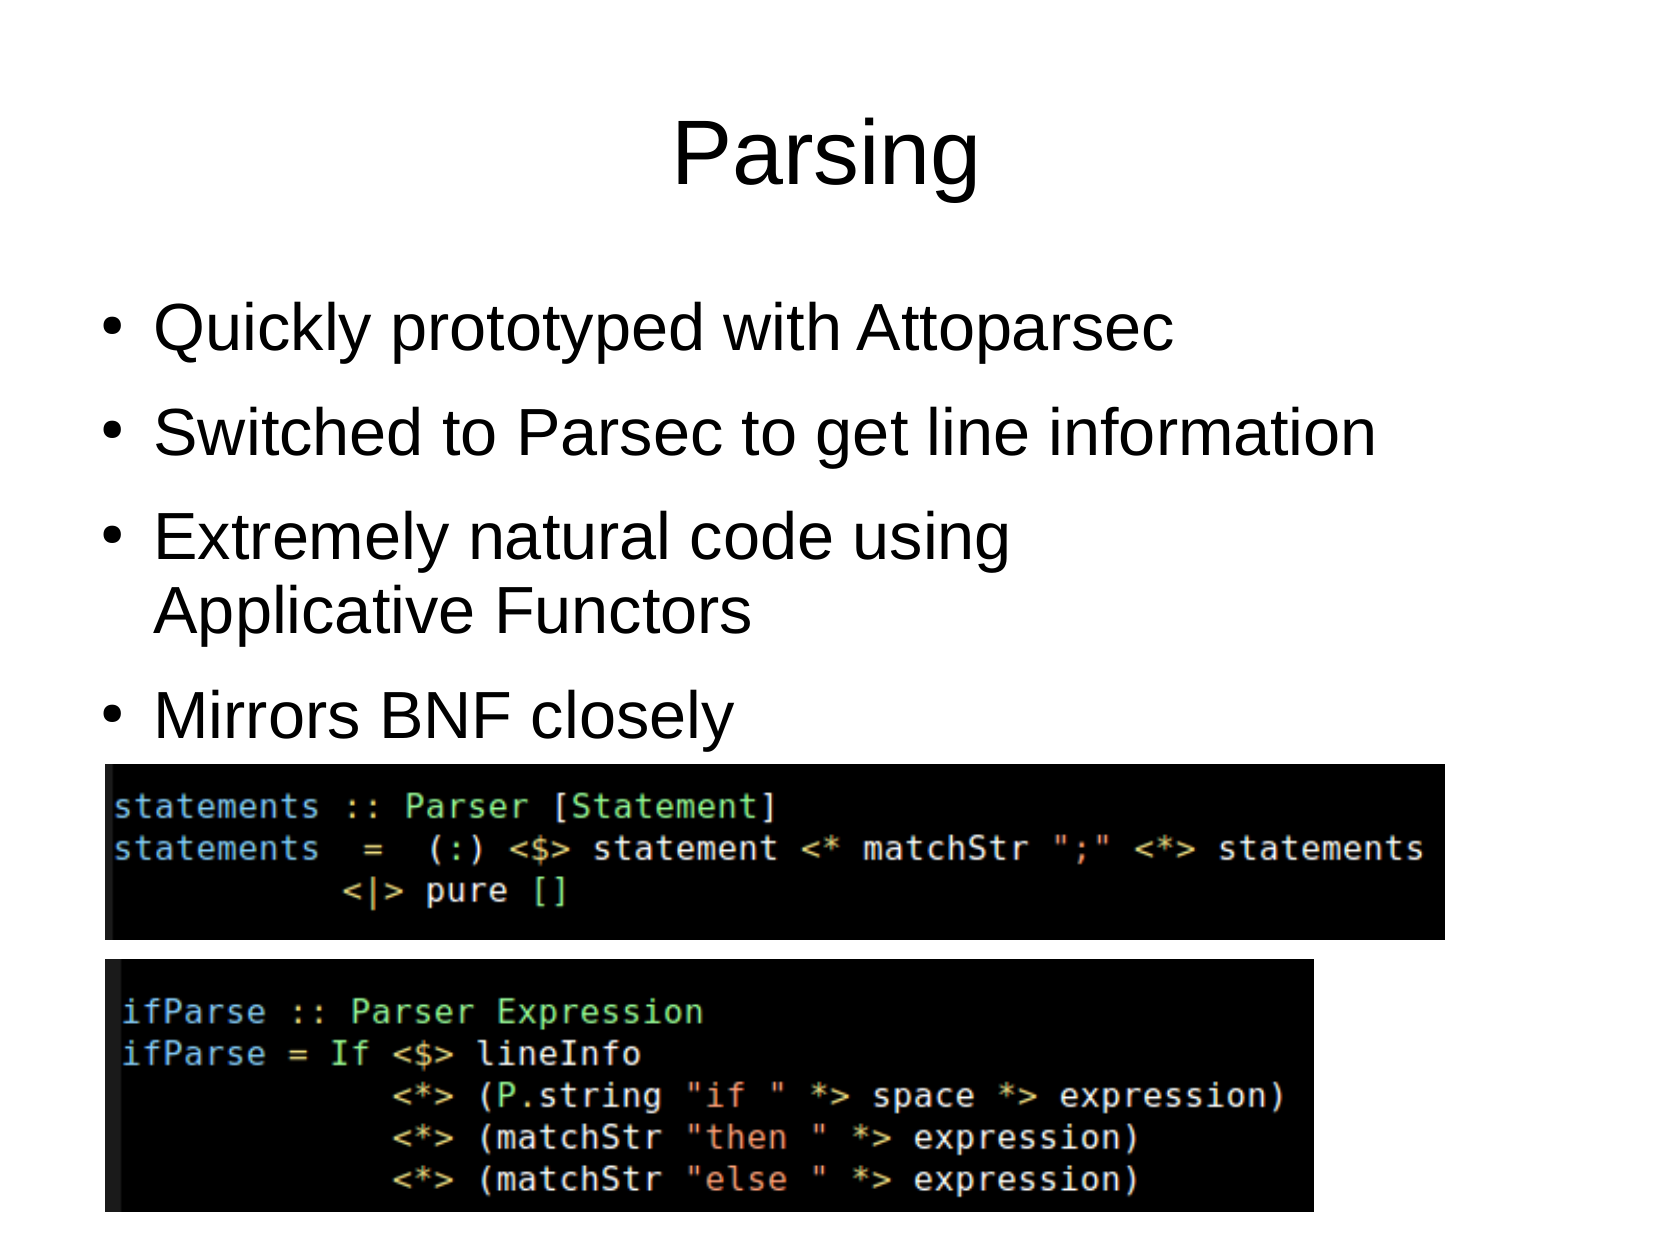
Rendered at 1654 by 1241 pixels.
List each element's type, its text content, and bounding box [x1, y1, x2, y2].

list Quickly prototyped with Attoparsec Switched to Parsec to get line information Extremely natural code using Applicative Functors Mirrors BNF closely [82, 290, 1571, 1109]
picture [105, 959, 1314, 1212]
picture [105, 764, 1445, 940]
title Parsing [82, 49, 1571, 257]
